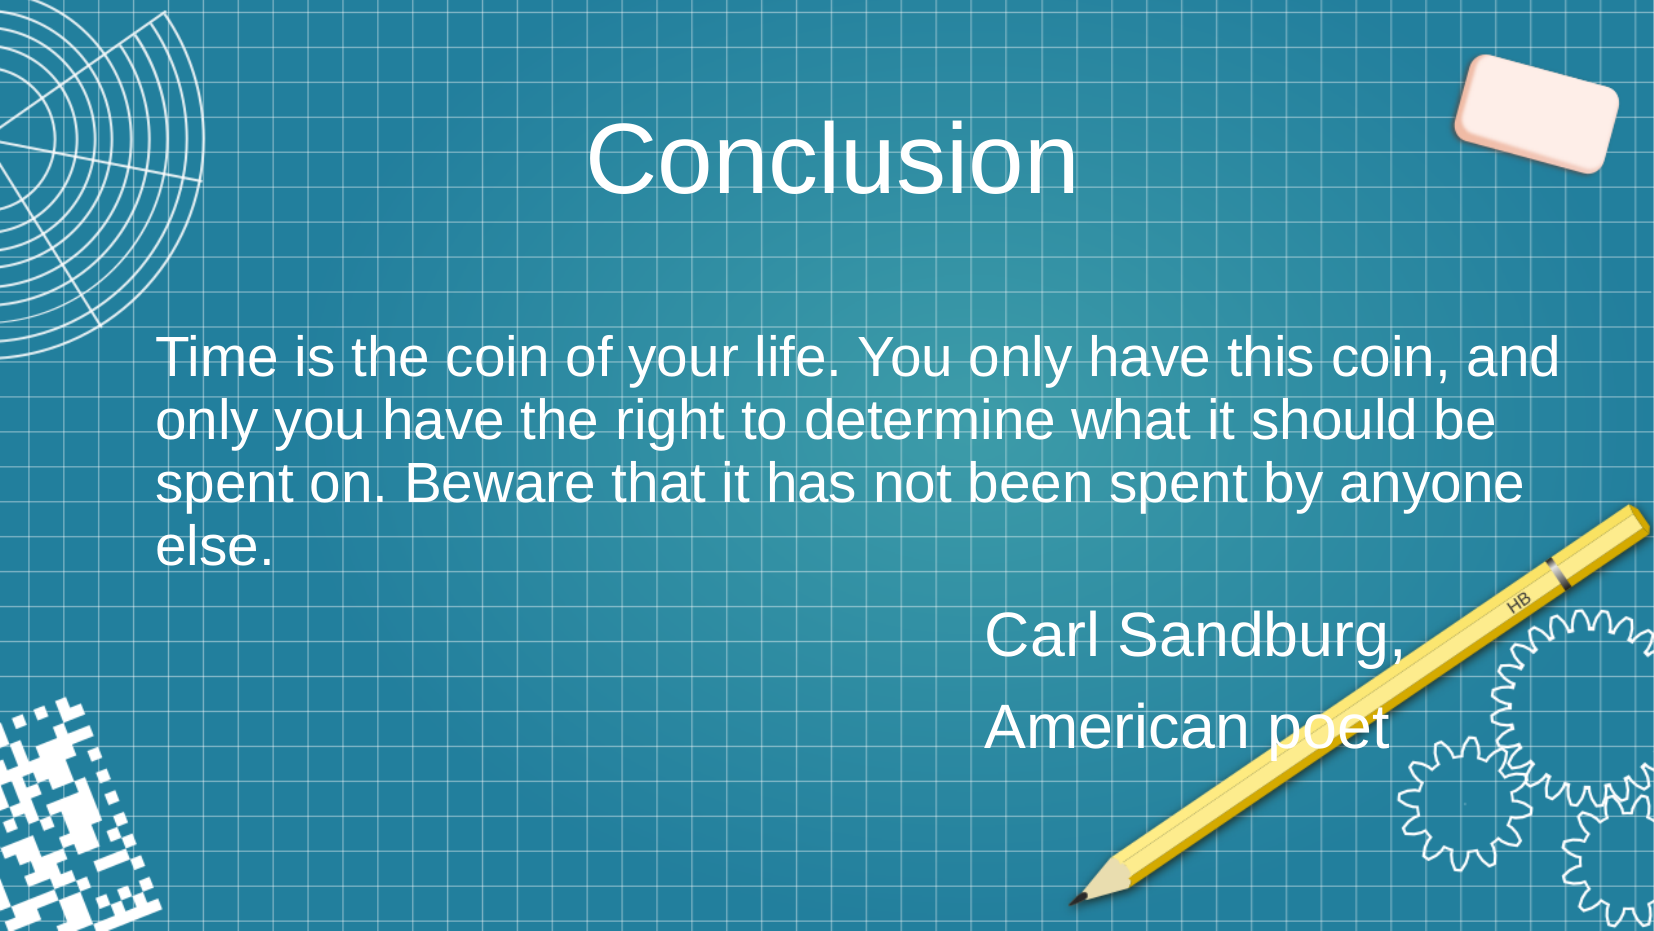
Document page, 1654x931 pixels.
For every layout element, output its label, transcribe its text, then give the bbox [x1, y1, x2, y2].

title Conclusion [88, 53, 1577, 266]
list Time is the coin of your life. You only have this coin, and only you have the right to determine what it should be spent on. Beware that it has not been spent by anyone else. Carl Sandburg, American poet [88, 324, 1577, 865]
picture [0, 0, 1654, 931]
